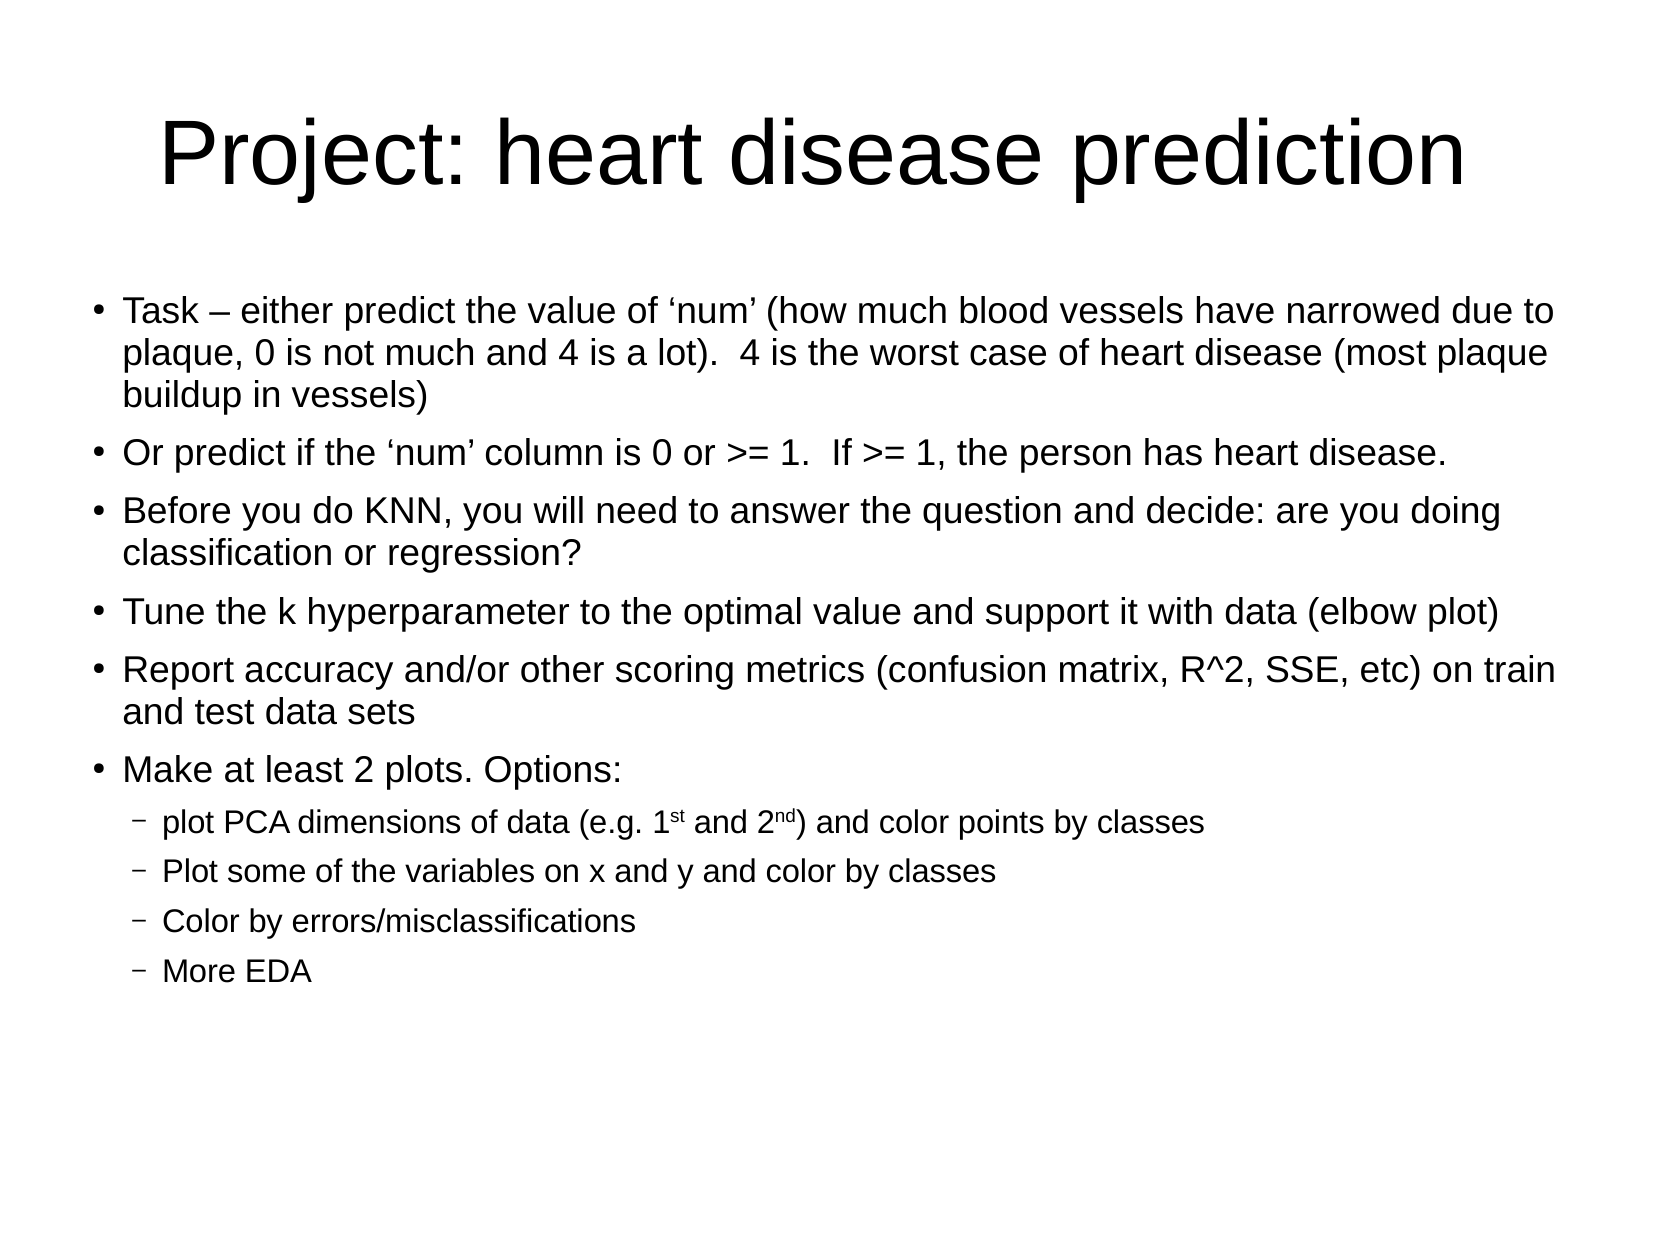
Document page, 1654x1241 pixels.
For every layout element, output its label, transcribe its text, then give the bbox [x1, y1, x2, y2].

title Project: heart disease prediction [82, 49, 1571, 257]
list Task – either predict the value of ‘num’ (how much blood vessels have narrowed due to plaque, 0 is not much and 4 is a lot). 4 is the worst case of heart disease (most plaque buildup in vessels) Or predict if the ‘num’ column is 0 or >= 1. If >= 1, the person has heart disease. Before you do KNN, you will need to answer the question and decide: are you doing classification or regression? Tune the k hyperparameter to the optimal value and support it with data (elbow plot) Report accuracy and/or other scoring metrics (confusion matrix, R^2, SSE, etc) on train and test data sets Make at least 2 plots. Options: plot PCA dimensions of data (e.g. 1st and 2nd) and color points by classes Plot some of the variables on x and y and color by classes Color by errors/misclassifications More EDA [82, 290, 1571, 1010]
